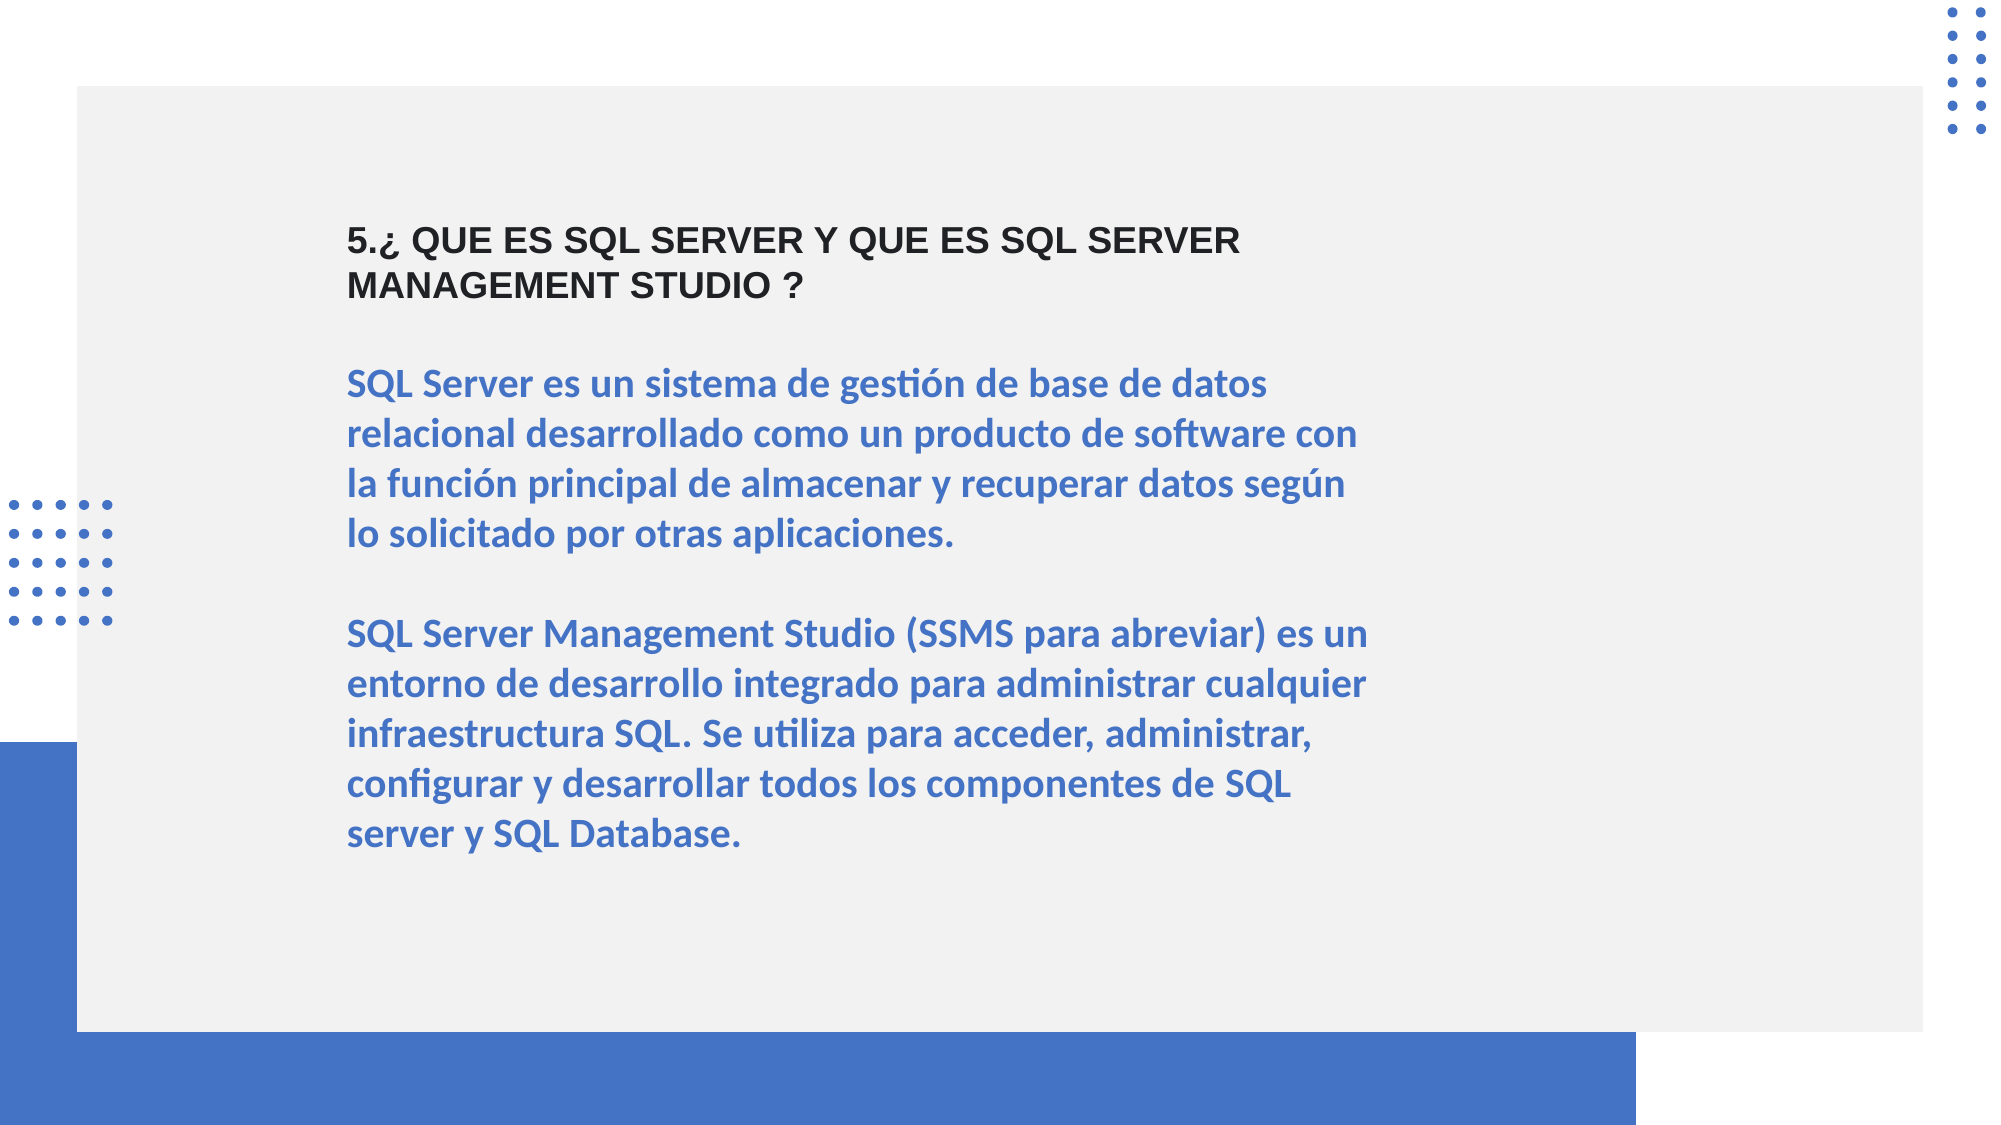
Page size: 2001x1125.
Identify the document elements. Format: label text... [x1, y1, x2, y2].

text_box 5.¿ QUE ES SQL SERVER Y QUE ES SQL SERVER MANAGEMENT STUDIO ? SQL Server es un sistema de gestión de base de datos relacional desarrollado como un producto de software con la función principal de almacenar y recuperar datos según lo solicitado por otras aplicaciones. SQL Server Management Studio (SSMS para abreviar) es un entorno de desarrollo integrado para administrar cualquier infraestructura SQL. Se utiliza para acceder, administrar, configurar y desarrollar todos los componentes de SQL server y SQL Database. [331, 208, 1393, 870]
text_box [0, 0, 2000, 1125]
